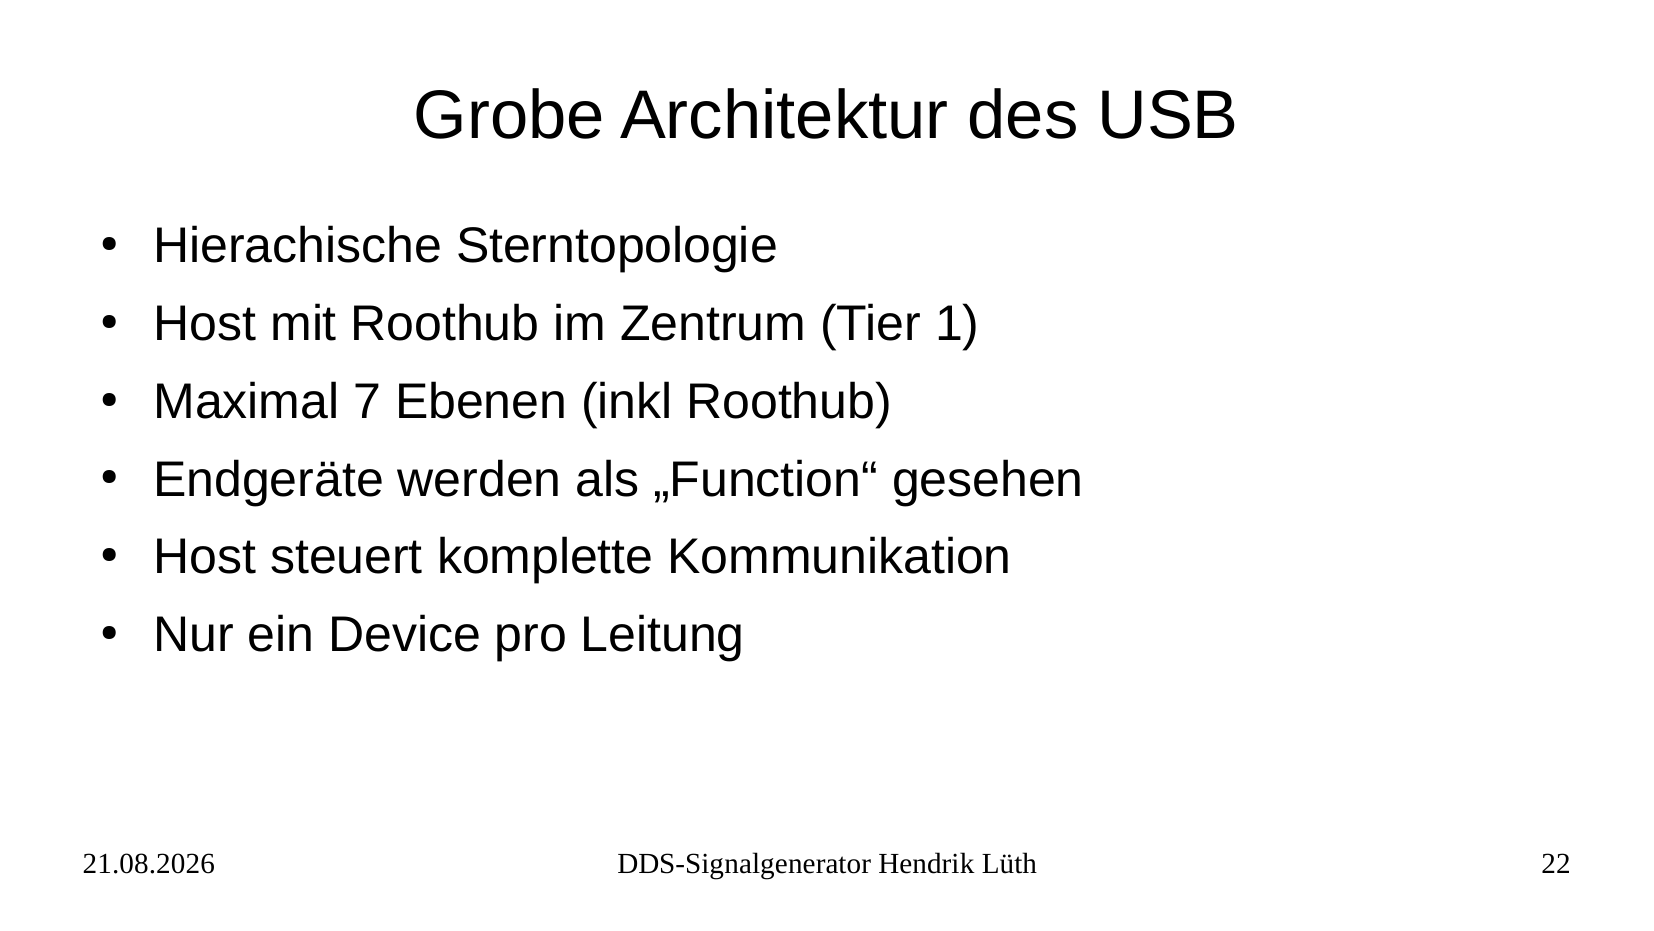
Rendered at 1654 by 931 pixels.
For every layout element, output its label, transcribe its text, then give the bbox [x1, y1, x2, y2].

title Grobe Architektur des USB [82, 36, 1571, 193]
list Hierachische Sterntopologie Host mit Roothub im Zentrum (Tier 1) Maximal 7 Ebenen (inkl Roothub) Endgeräte werden als „Function“ gesehen Host steuert komplette Kommunikation Nur ein Device pro Leitung [82, 217, 1571, 757]
